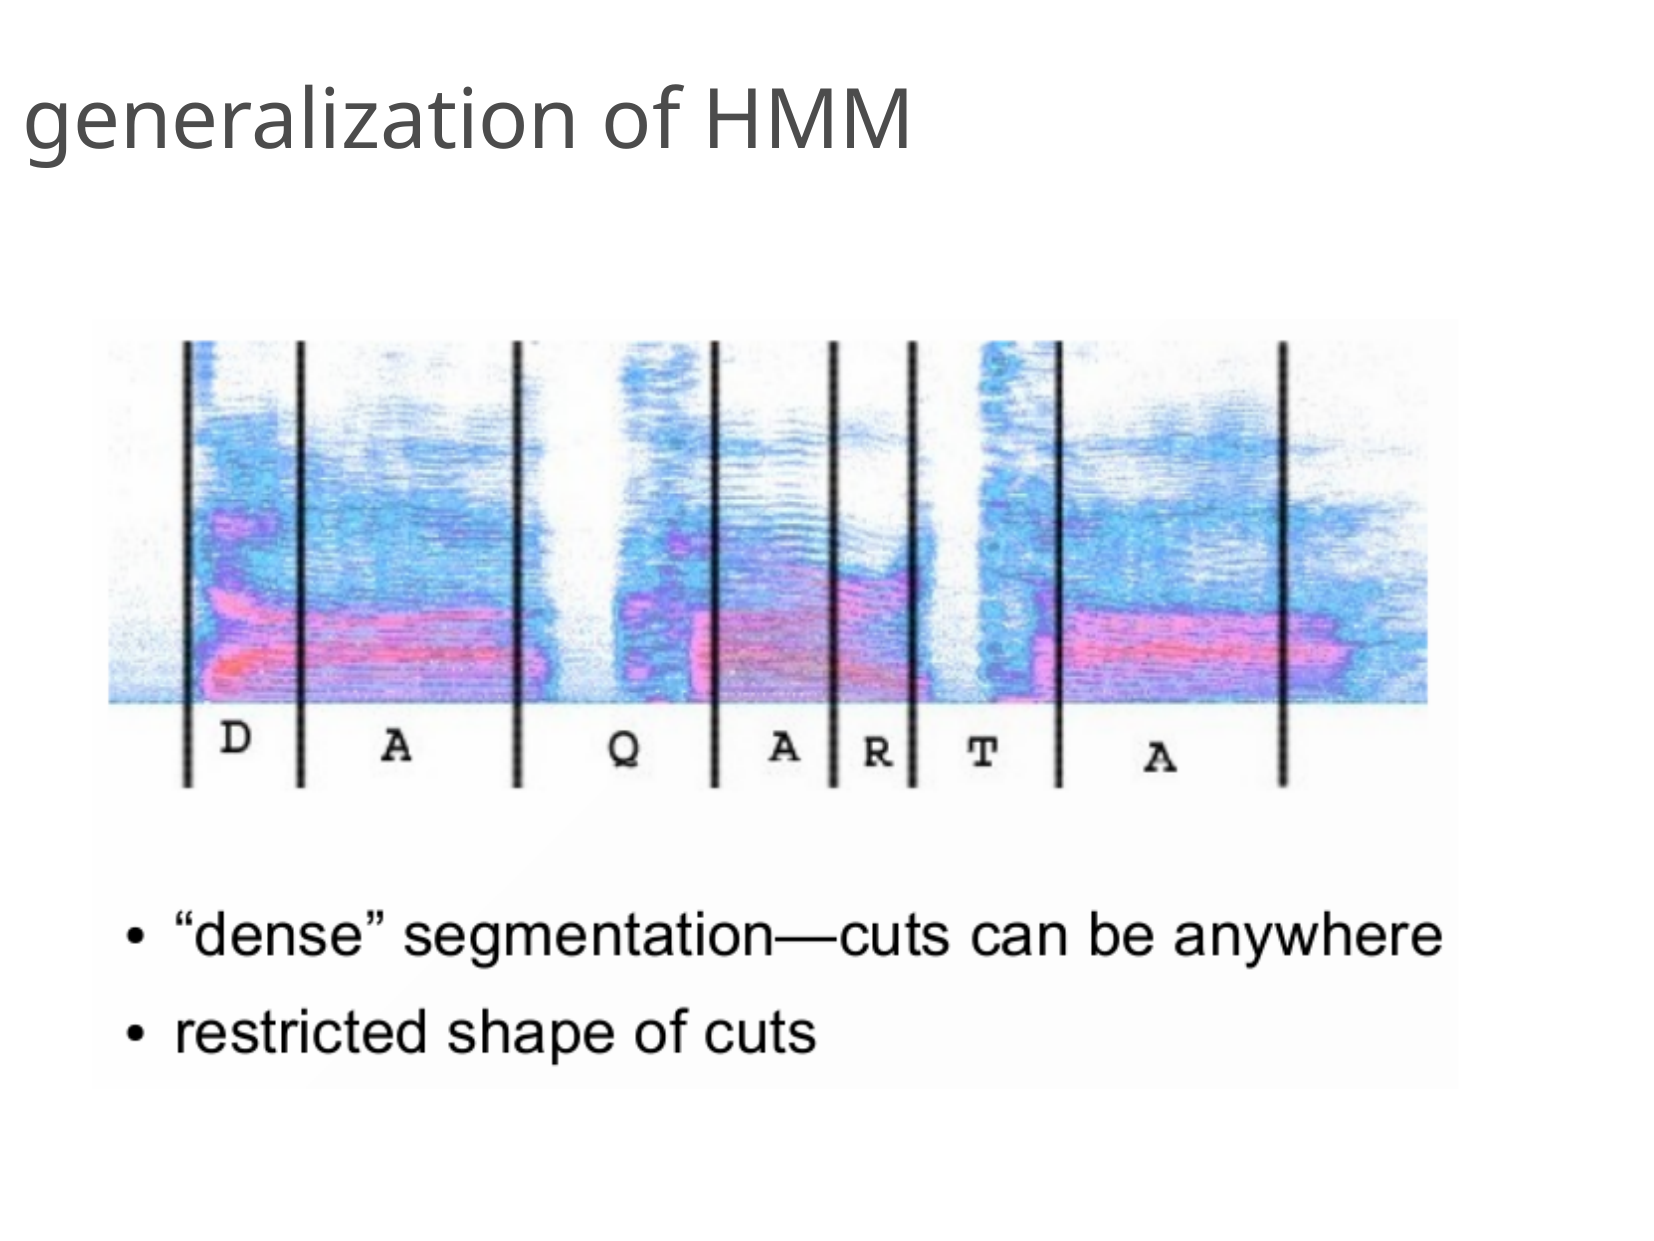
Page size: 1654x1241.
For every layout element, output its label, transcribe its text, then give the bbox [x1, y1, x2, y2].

title generalization of HMM [22, 19, 1654, 213]
picture [92, 319, 1459, 1089]
